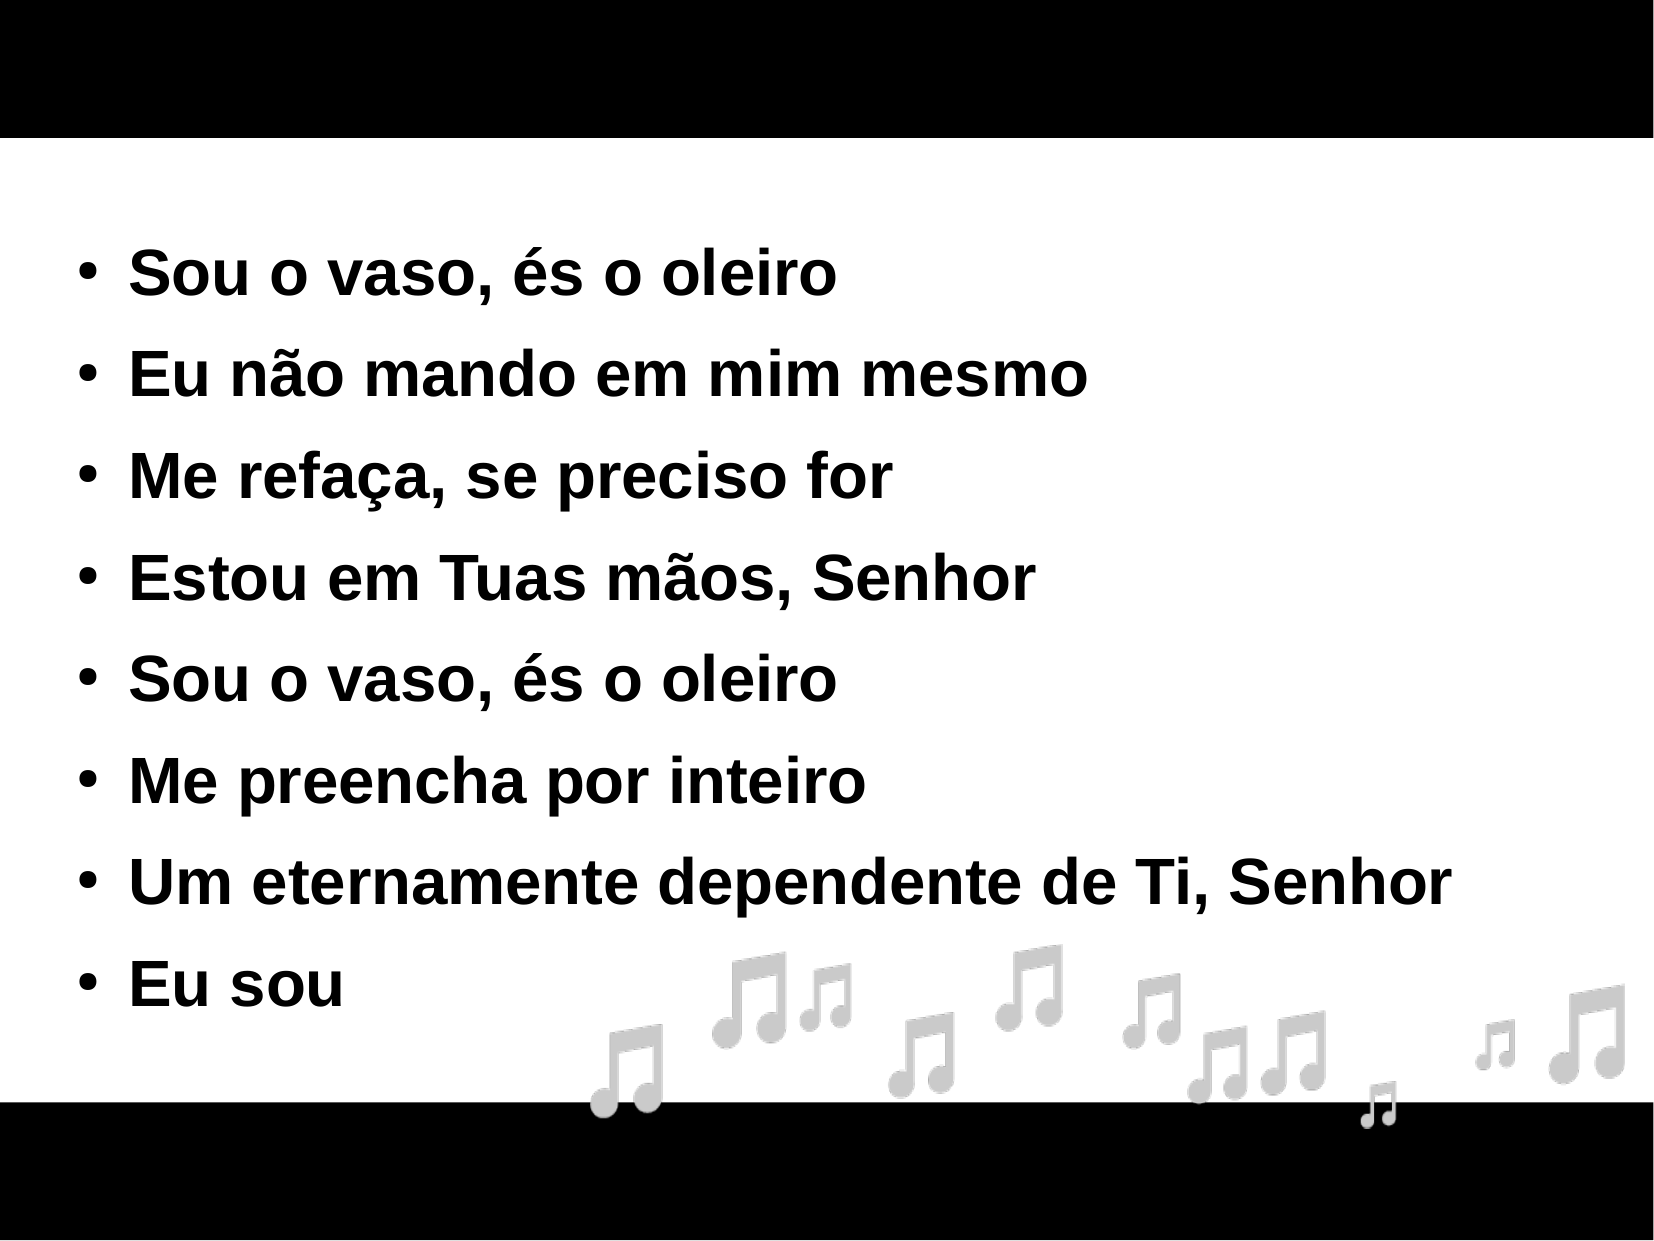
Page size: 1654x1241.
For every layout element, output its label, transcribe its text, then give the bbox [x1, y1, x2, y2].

list Sou o vaso, és o oleiro Eu não mando em mim mesmo Me refaça, se preciso for Estou em Tuas mãos, Senhor Sou o vaso, és o oleiro Me preencha por inteiro Um eternamente dependente de Ti, Senhor Eu sou [59, 236, 1595, 1024]
